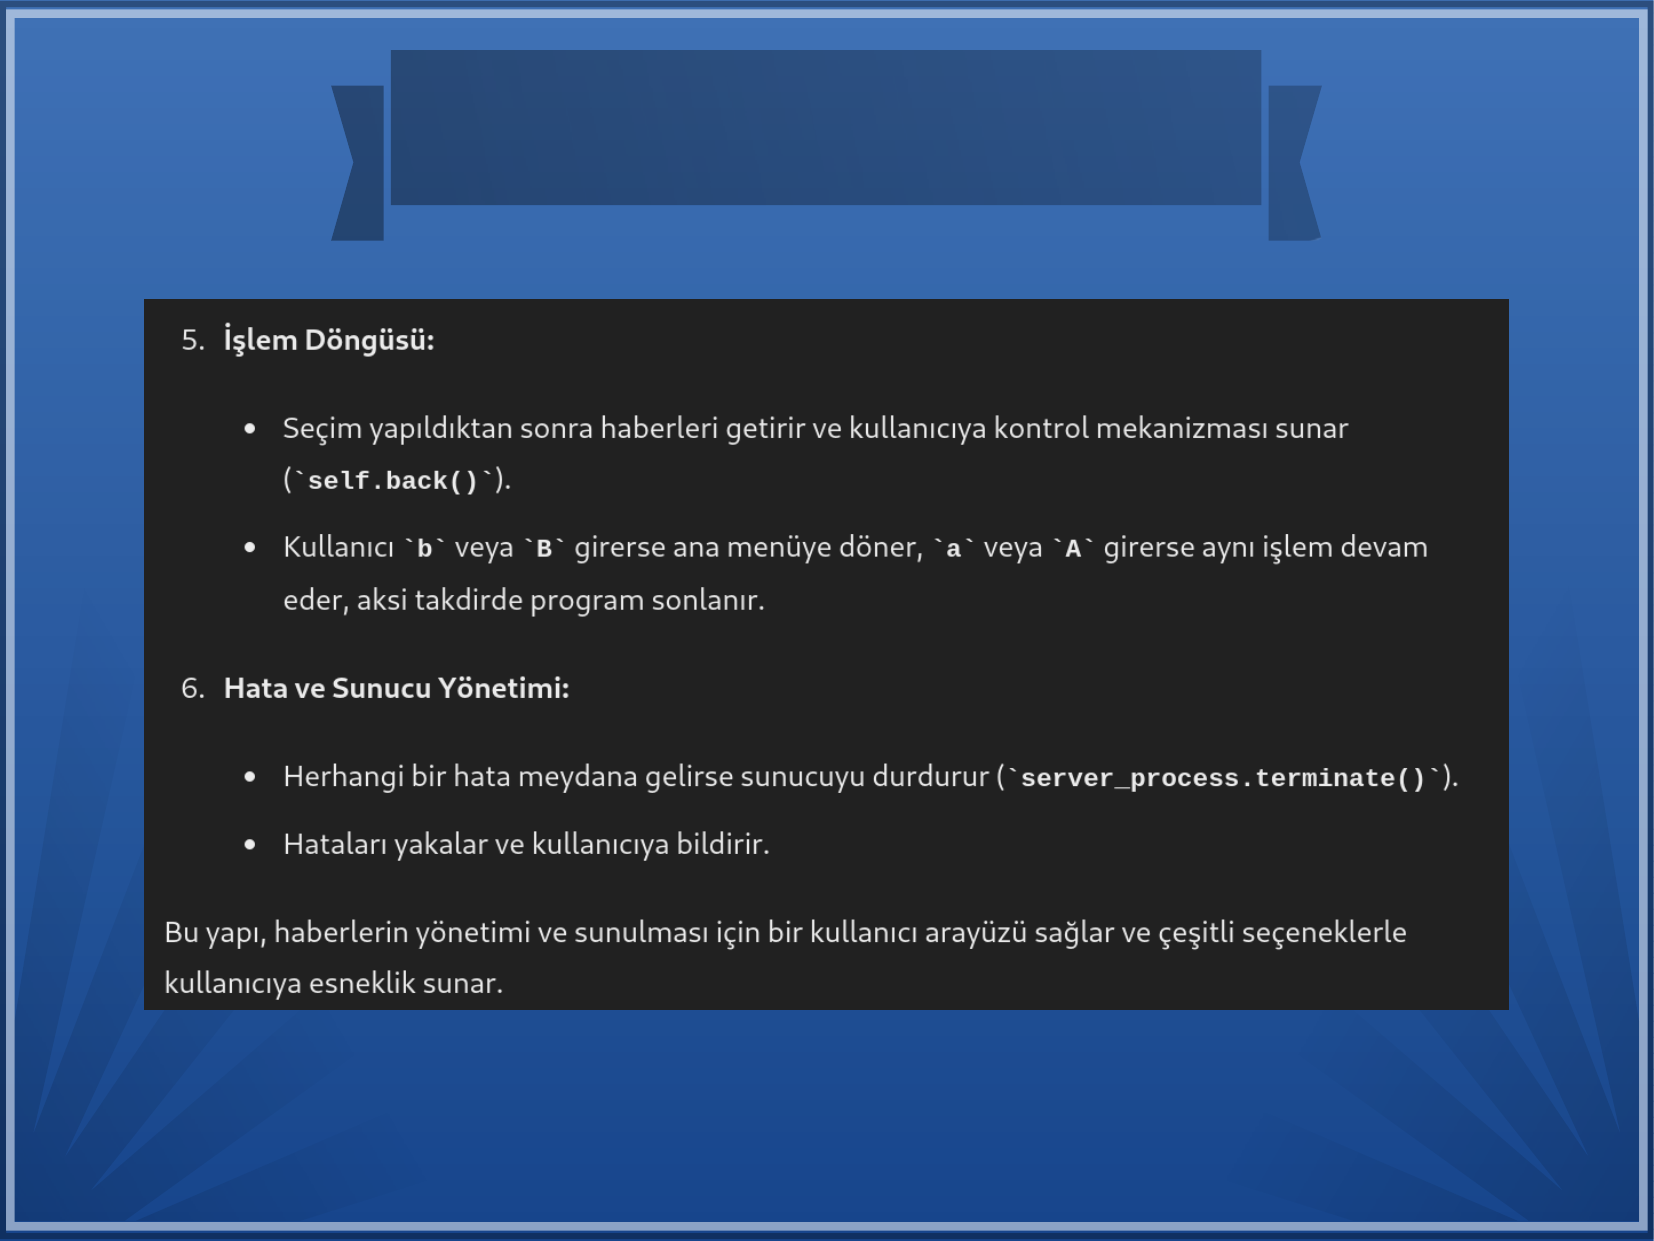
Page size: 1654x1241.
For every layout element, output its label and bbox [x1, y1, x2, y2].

picture [144, 299, 1509, 1010]
